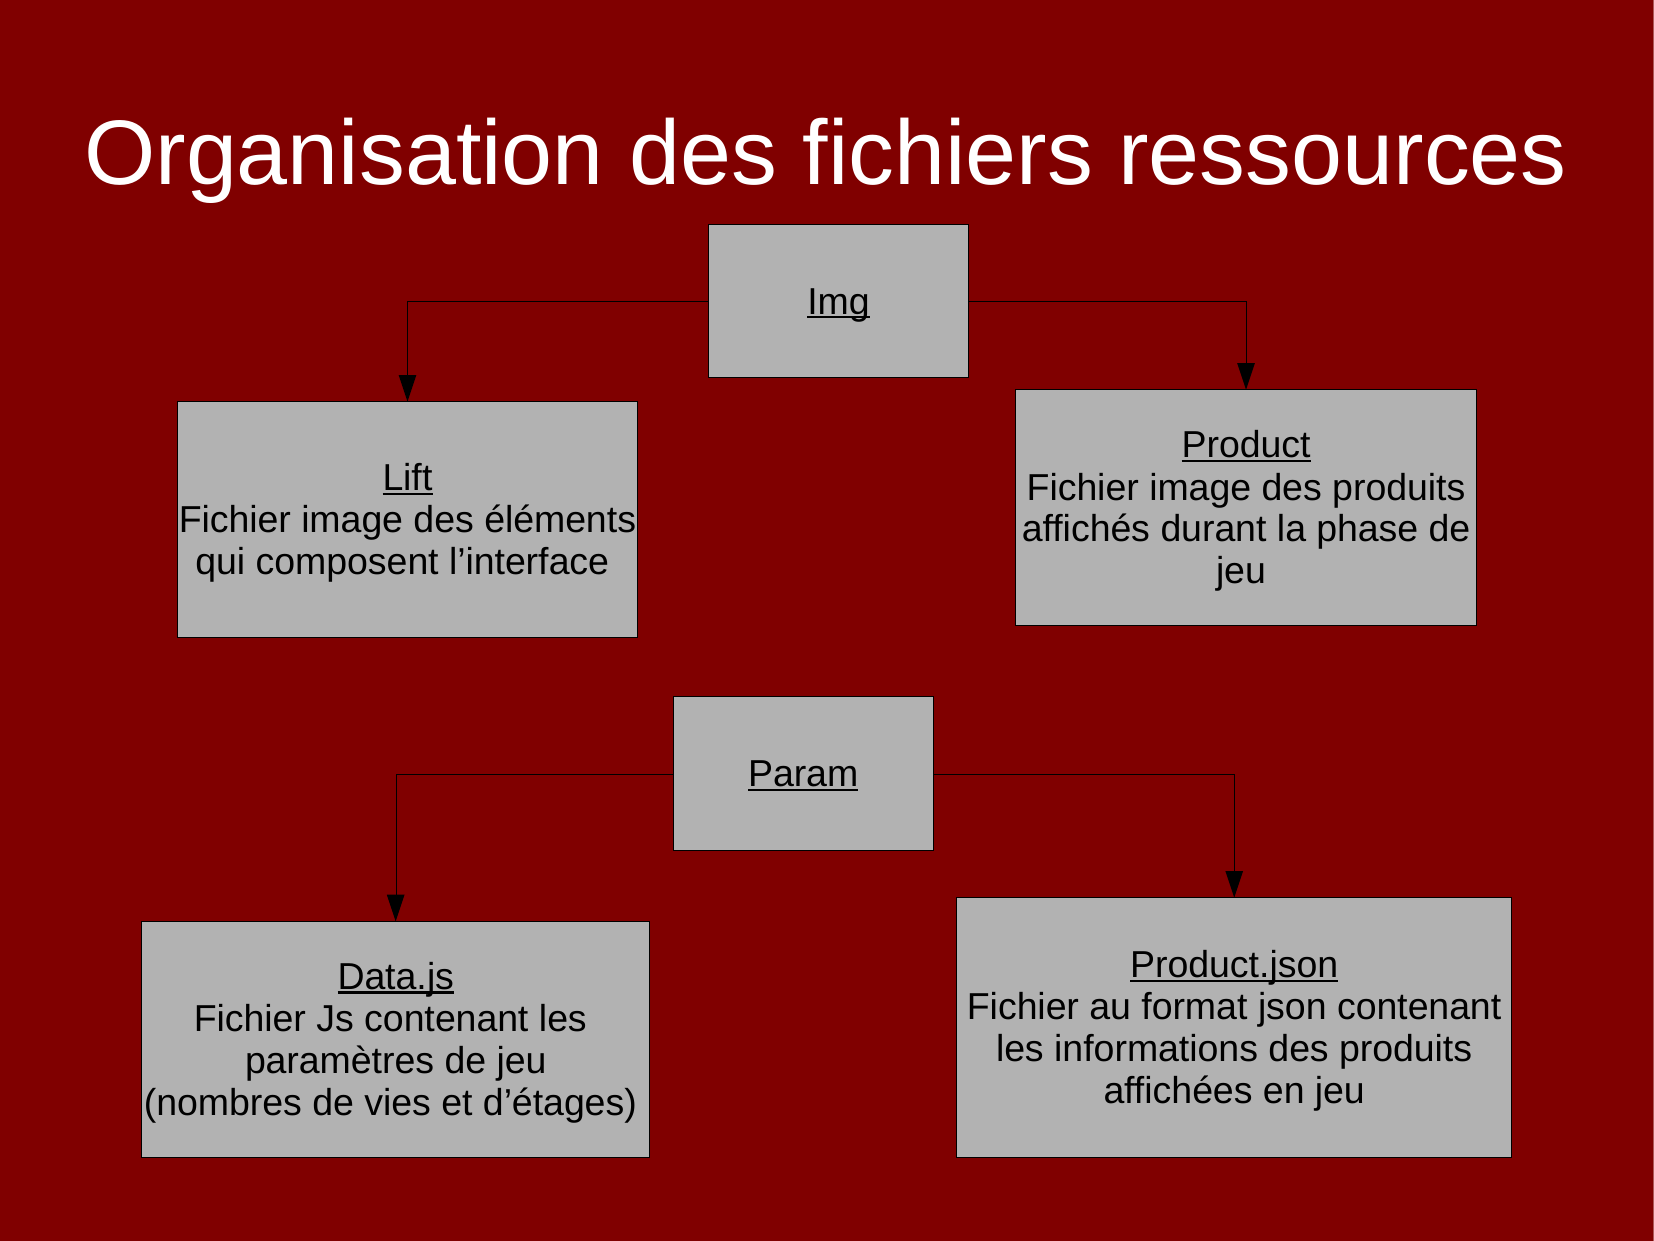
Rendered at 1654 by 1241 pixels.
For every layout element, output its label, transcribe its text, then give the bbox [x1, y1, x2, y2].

text_box Param [673, 696, 934, 851]
text_box Product.json Fichier au format json contenant les informations des produits affichées en jeu [956, 897, 1512, 1158]
text_box Data.js Fichier Js contenant les paramètres de jeu (nombres de vies et d’étages) [141, 921, 650, 1158]
text_box Img [708, 224, 969, 378]
title Organisation des fichiers ressources [82, 49, 1571, 257]
text_box Lift Fichier image des éléments qui composent l’interface [177, 401, 638, 638]
text_box Product Fichier image des produits affichés durant la phase de jeu [1015, 389, 1477, 626]
picture [0, 0, 1654, 1241]
